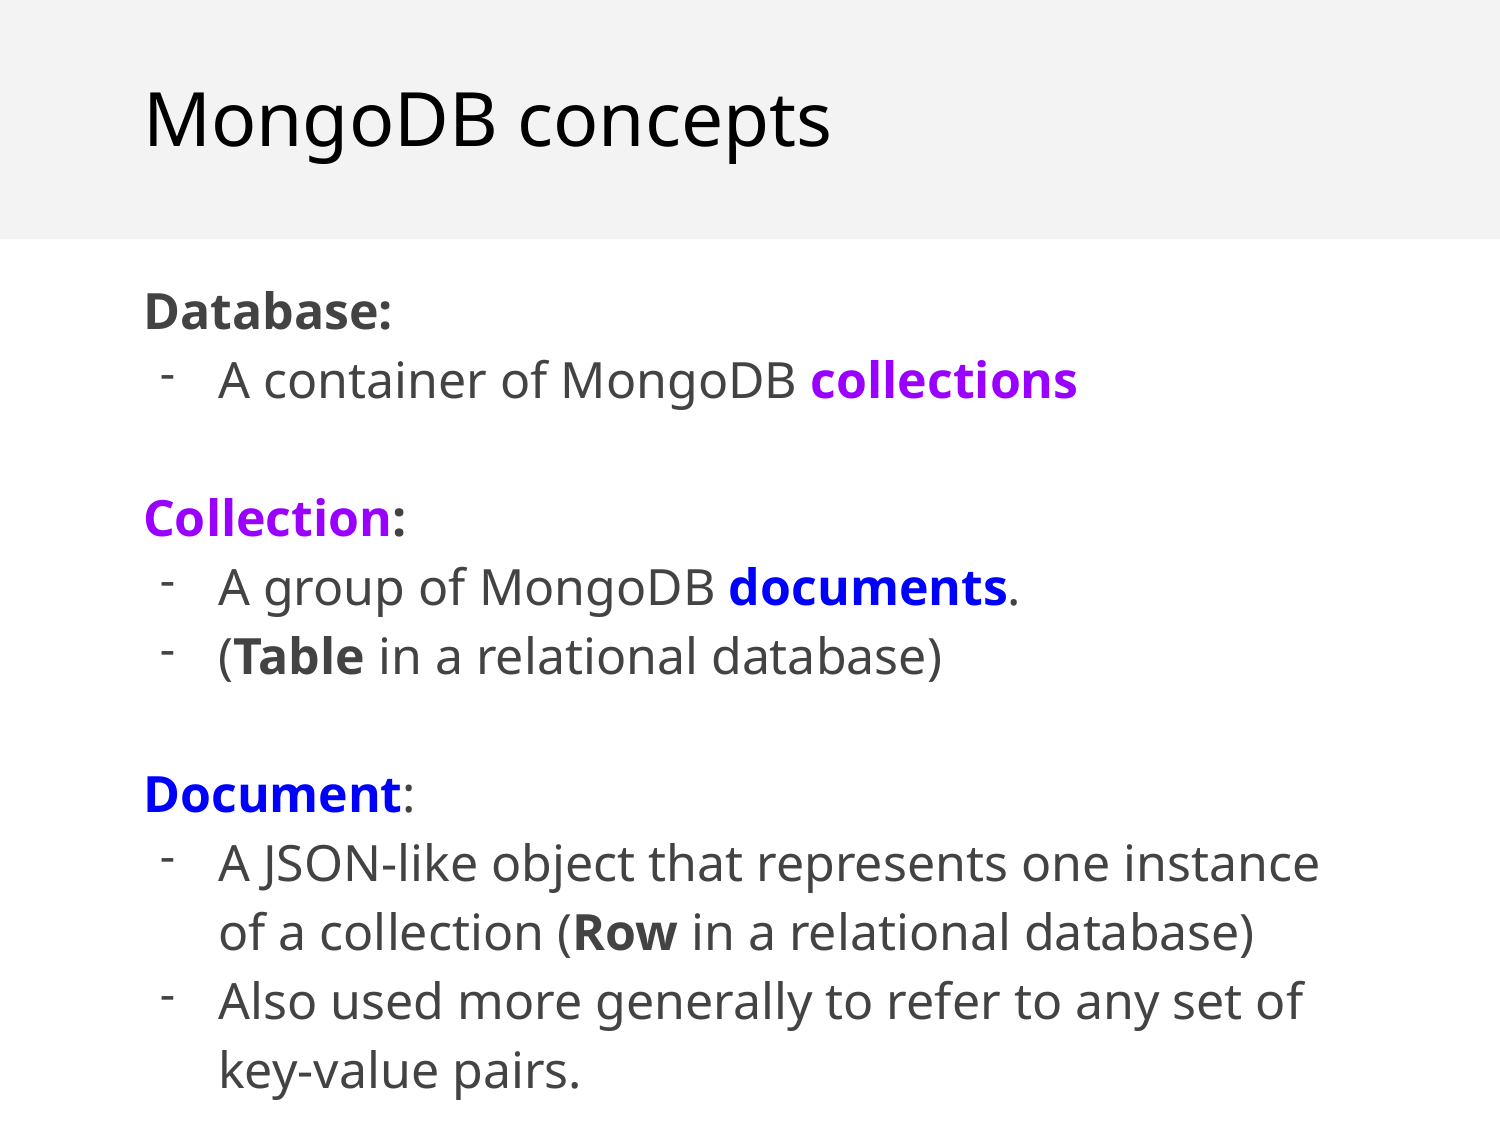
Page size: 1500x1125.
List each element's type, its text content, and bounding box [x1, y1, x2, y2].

title MongoDB concepts [128, 56, 1372, 183]
list Database: A container of MongoDB collections Collection: A group of MongoDB documents. (Table in a relational database) Document: A JSON-like object that represents one instance of a collection (Row in a relational database) Also used more generally to refer to any set of key-value pairs. [128, 255, 1372, 1004]
